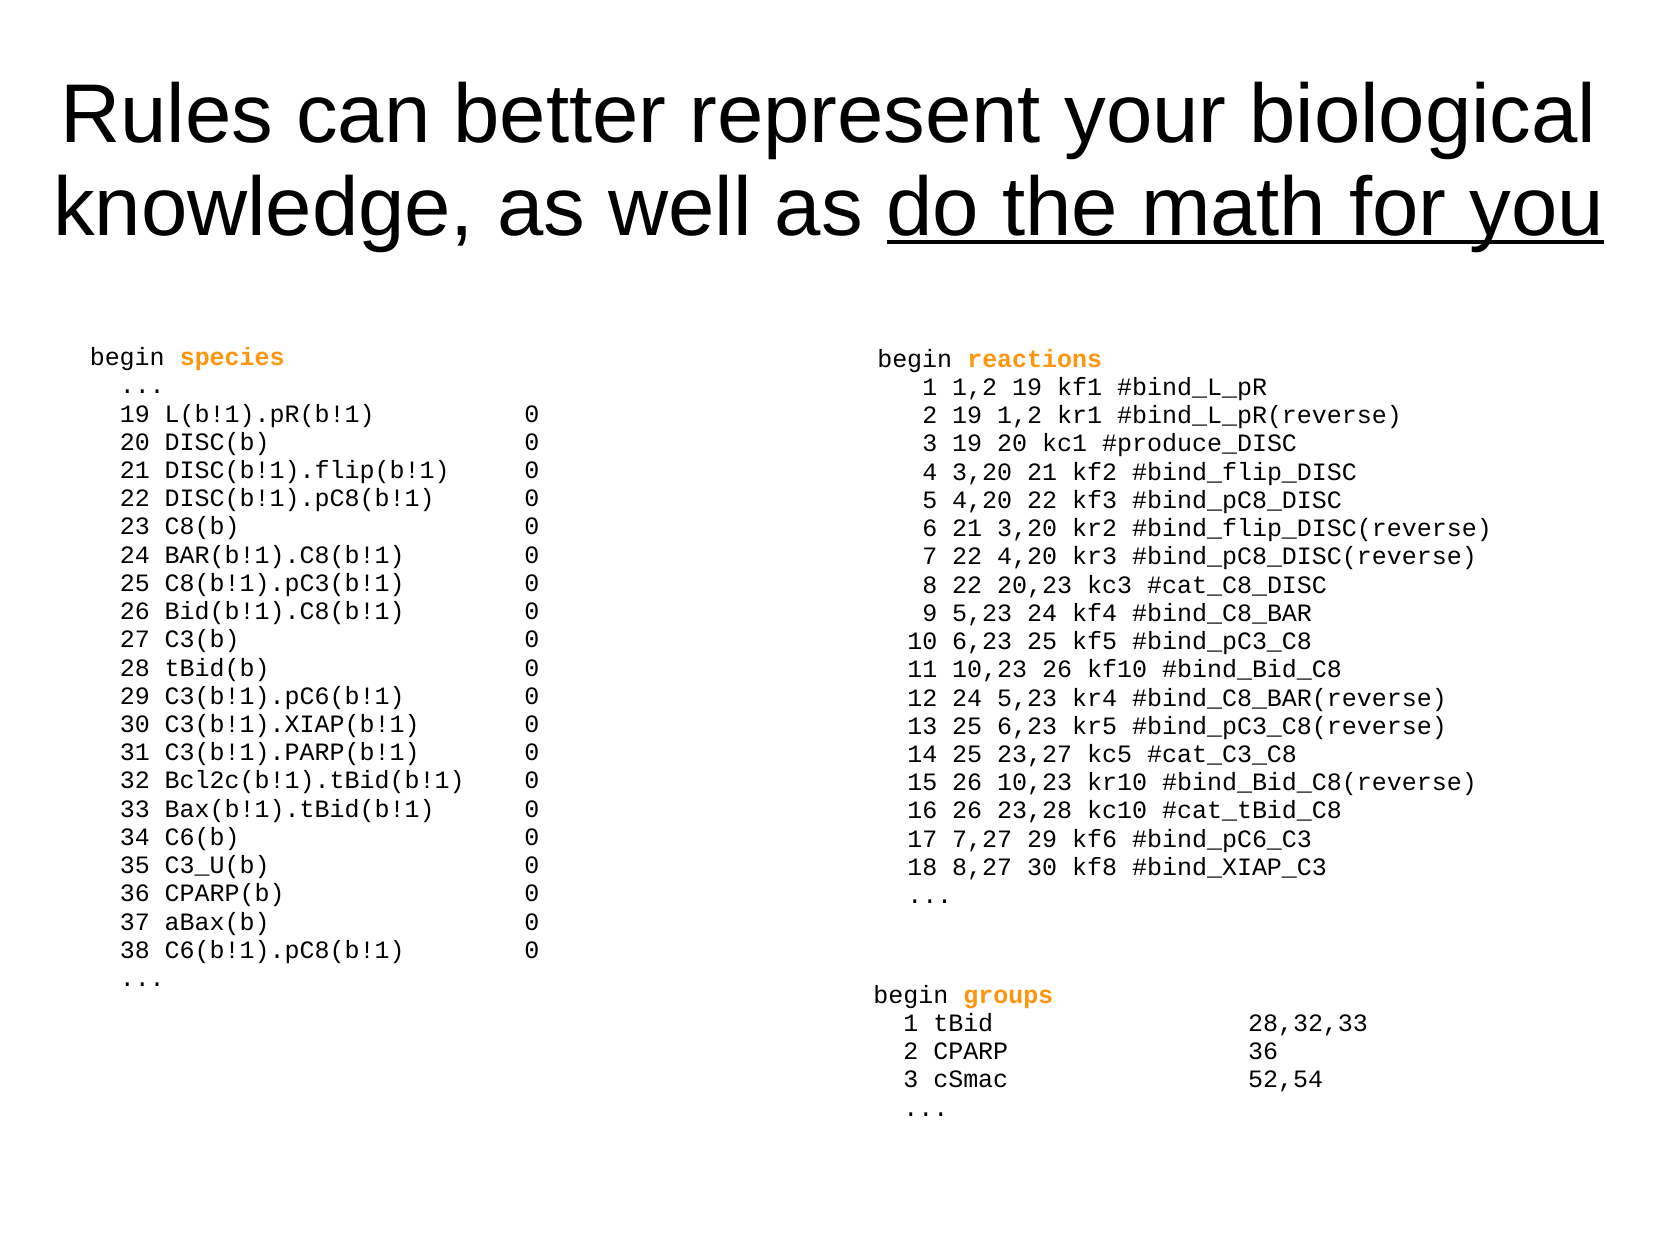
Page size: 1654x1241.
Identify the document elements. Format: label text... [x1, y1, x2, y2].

title Rules can better represent your biological knowledge, as well as do the math for you [45, 63, 1613, 257]
text_box begin species ... 19 L(b!1).pR(b!1) 0 20 DISC(b) 0 21 DISC(b!1).flip(b!1) 0 22 DISC(b!1).pC8(b!1) 0 23 C8(b) 0 24 BAR(b!1).C8(b!1) 0 25 C8(b!1).pC3(b!1) 0 26 Bid(b!1).C8(b!1) 0 27 C3(b) 0 28 tBid(b) 0 29 C3(b!1).pC6(b!1) 0 30 C3(b!1).XIAP(b!1) 0 31 C3(b!1).PARP(b!1) 0 32 Bcl2c(b!1).tBid(b!1) 0 33 Bax(b!1).tBid(b!1) 0 34 C6(b) 0 35 C3_U(b) 0 36 CPARP(b) 0 37 aBax(b) 0 38 C6(b!1).pC8(b!1) 0 ... [75, 337, 713, 1109]
text_box begin groups 1 tBid 28,32,33 2 CPARP 36 3 cSmac 52,54 ... [858, 975, 1501, 1158]
text_box begin reactions 1 1,2 19 kf1 #bind_L_pR 2 19 1,2 kr1 #bind_L_pR(reverse) 3 19 20 kc1 #produce_DISC 4 3,20 21 kf2 #bind_flip_DISC 5 4,20 22 kf3 #bind_pC8_DISC 6 21 3,20 kr2 #bind_flip_DISC(reverse) 7 22 4,20 kr3 #bind_pC8_DISC(reverse) 8 22 20,23 kc3 #cat_C8_DISC 9 5,23 24 kf4 #bind_C8_BAR 10 6,23 25 kf5 #bind_pC3_C8 11 10,23 26 kf10 #bind_Bid_C8 12 24 5,23 kr4 #bind_C8_BAR(reverse) 13 25 6,23 kr5 #bind_pC3_C8(reverse) 14 25 23,27 kc5 #cat_C3_C8 15 26 10,23 kr10 #bind_Bid_C8(reverse) 16 26 23,28 kc10 #cat_tBid_C8 17 7,27 29 kf6 #bind_pC6_C3 18 8,27 30 kf8 #bind_XIAP_C3 ... [862, 339, 1608, 1236]
